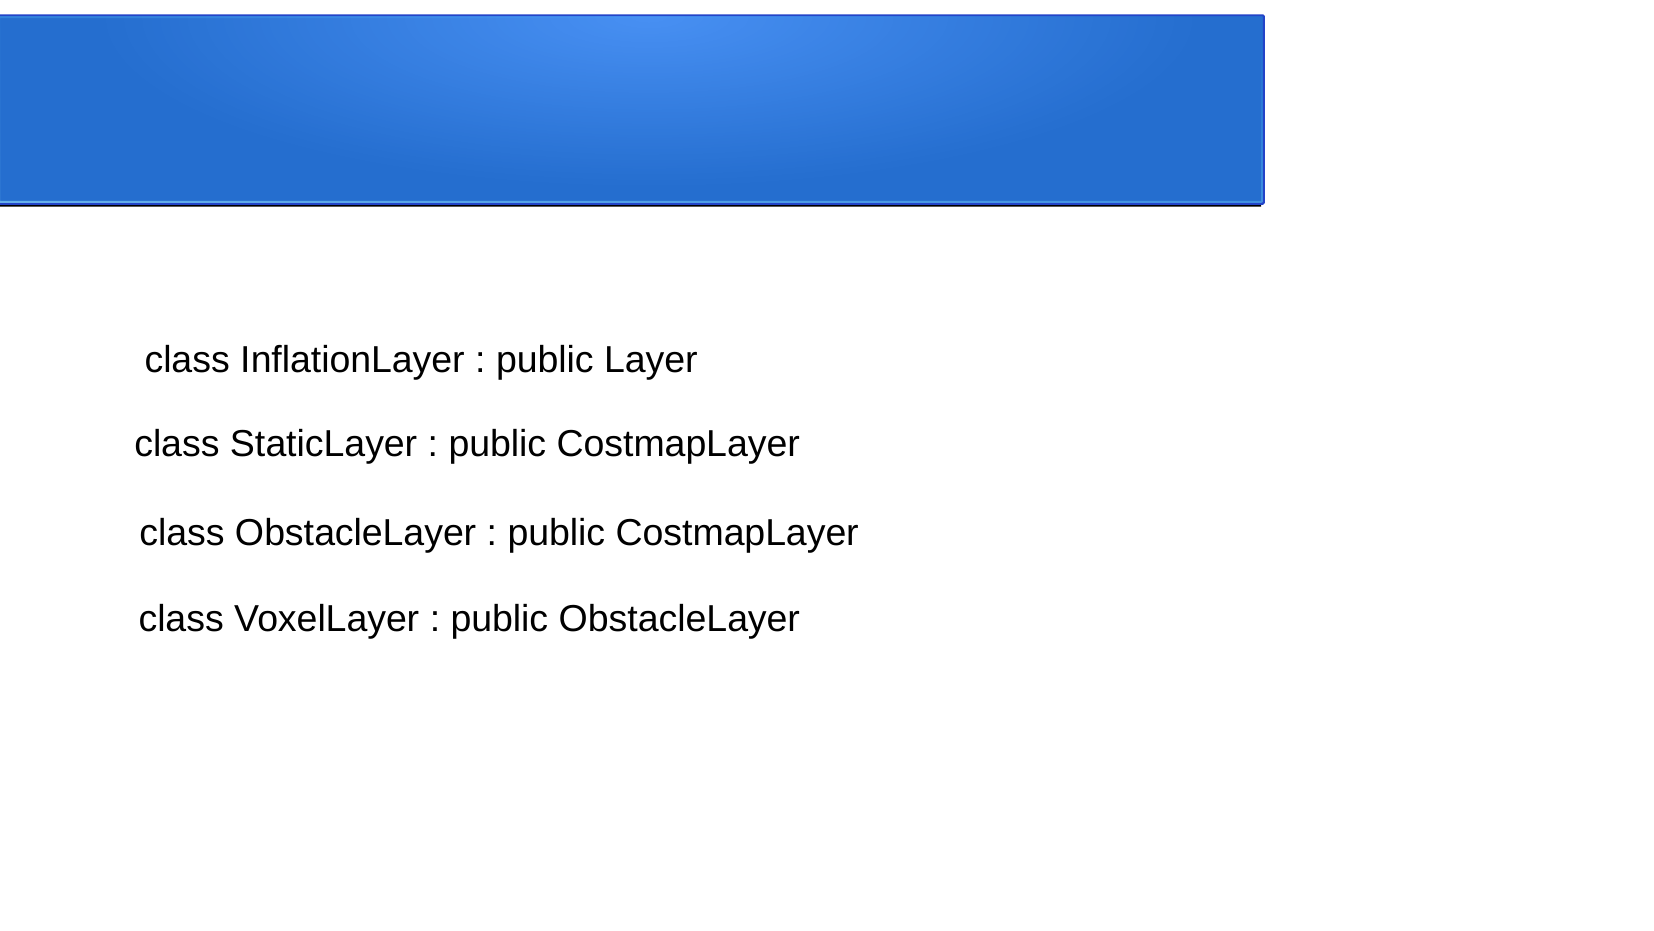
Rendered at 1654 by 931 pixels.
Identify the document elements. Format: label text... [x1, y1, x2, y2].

text_box class InflationLayer : public Layer [129, 330, 713, 388]
text_box class ObstacleLayer : public CostmapLayer [124, 504, 875, 562]
text_box class VoxelLayer : public ObstacleLayer [123, 590, 815, 648]
text_box class StaticLayer : public CostmapLayer [119, 415, 815, 473]
